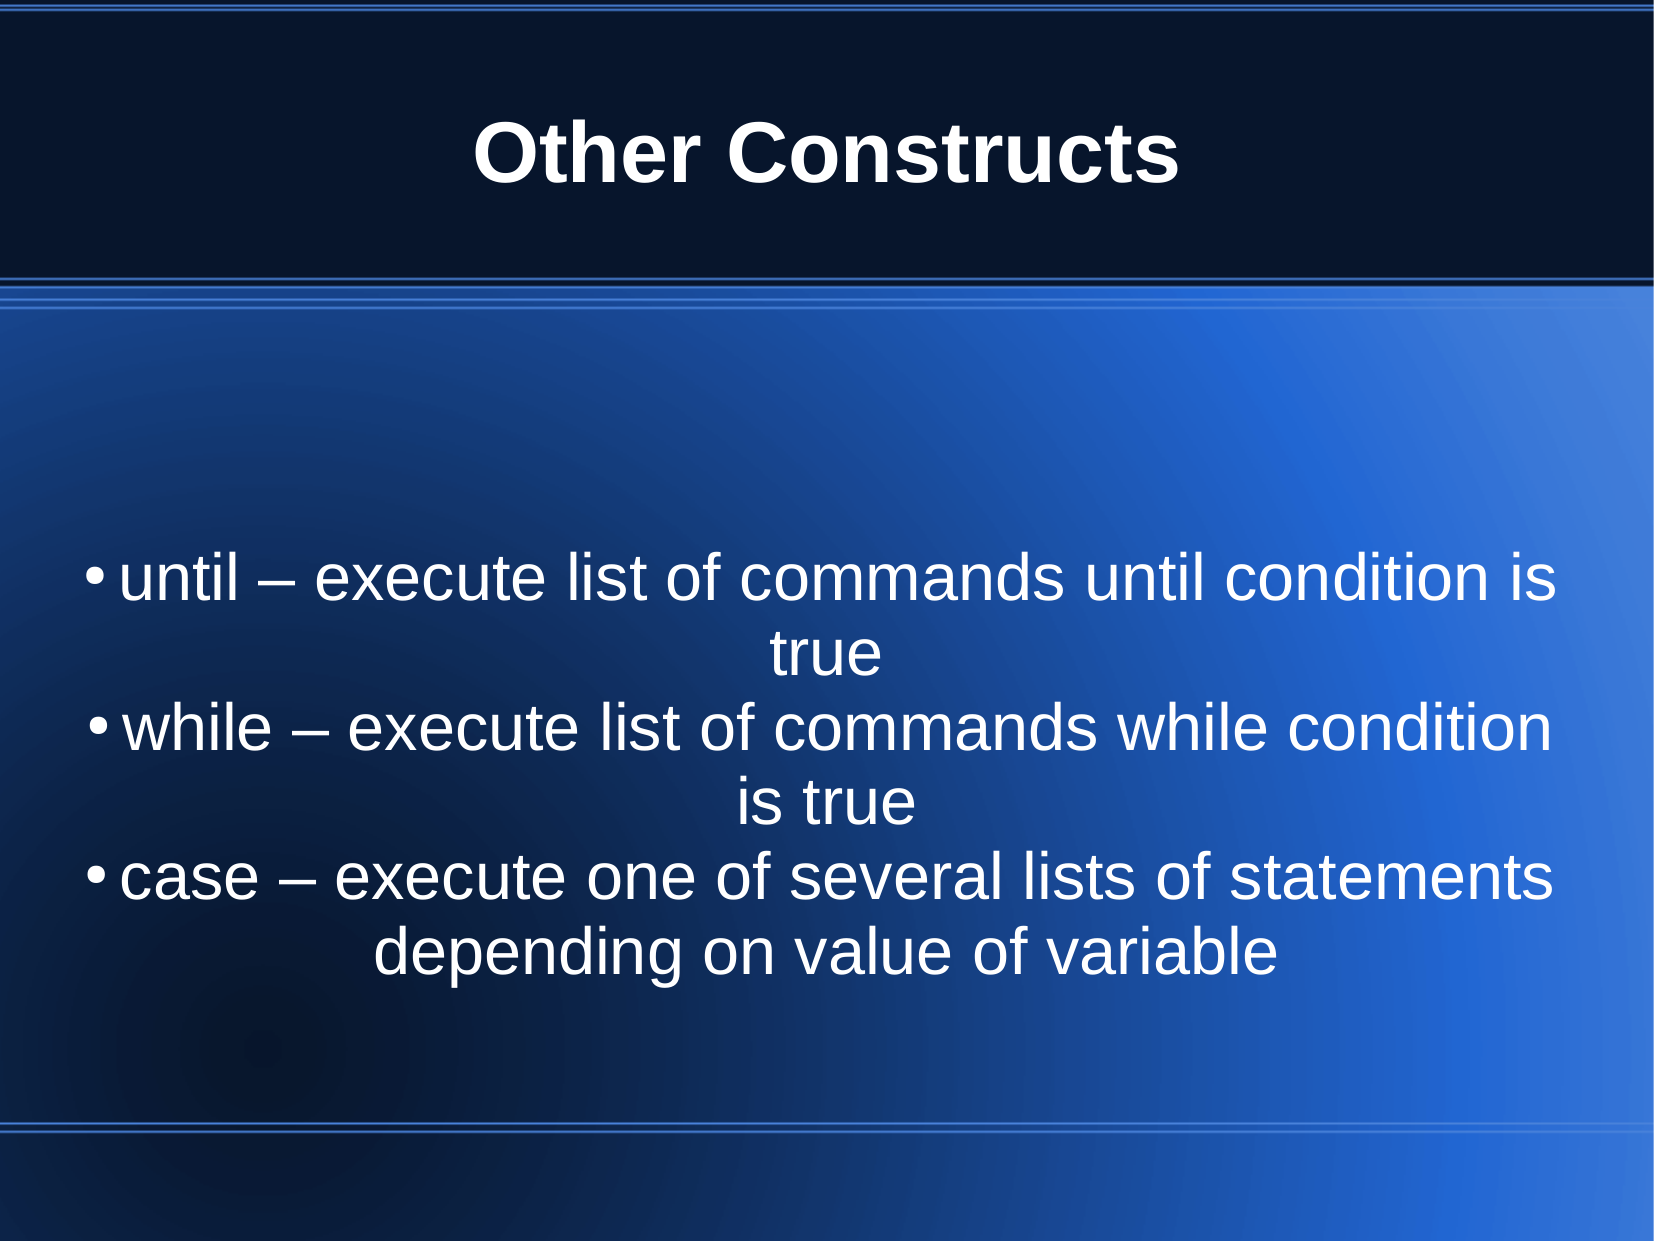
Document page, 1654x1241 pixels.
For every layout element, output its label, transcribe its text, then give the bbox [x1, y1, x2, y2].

picture [0, 0, 1654, 1241]
title Other Constructs [82, 49, 1571, 257]
subtitle until – execute list of commands until condition is true while – execute list of commands while condition is true case – execute one of several lists of statements depending on value of variable [82, 355, 1571, 1174]
